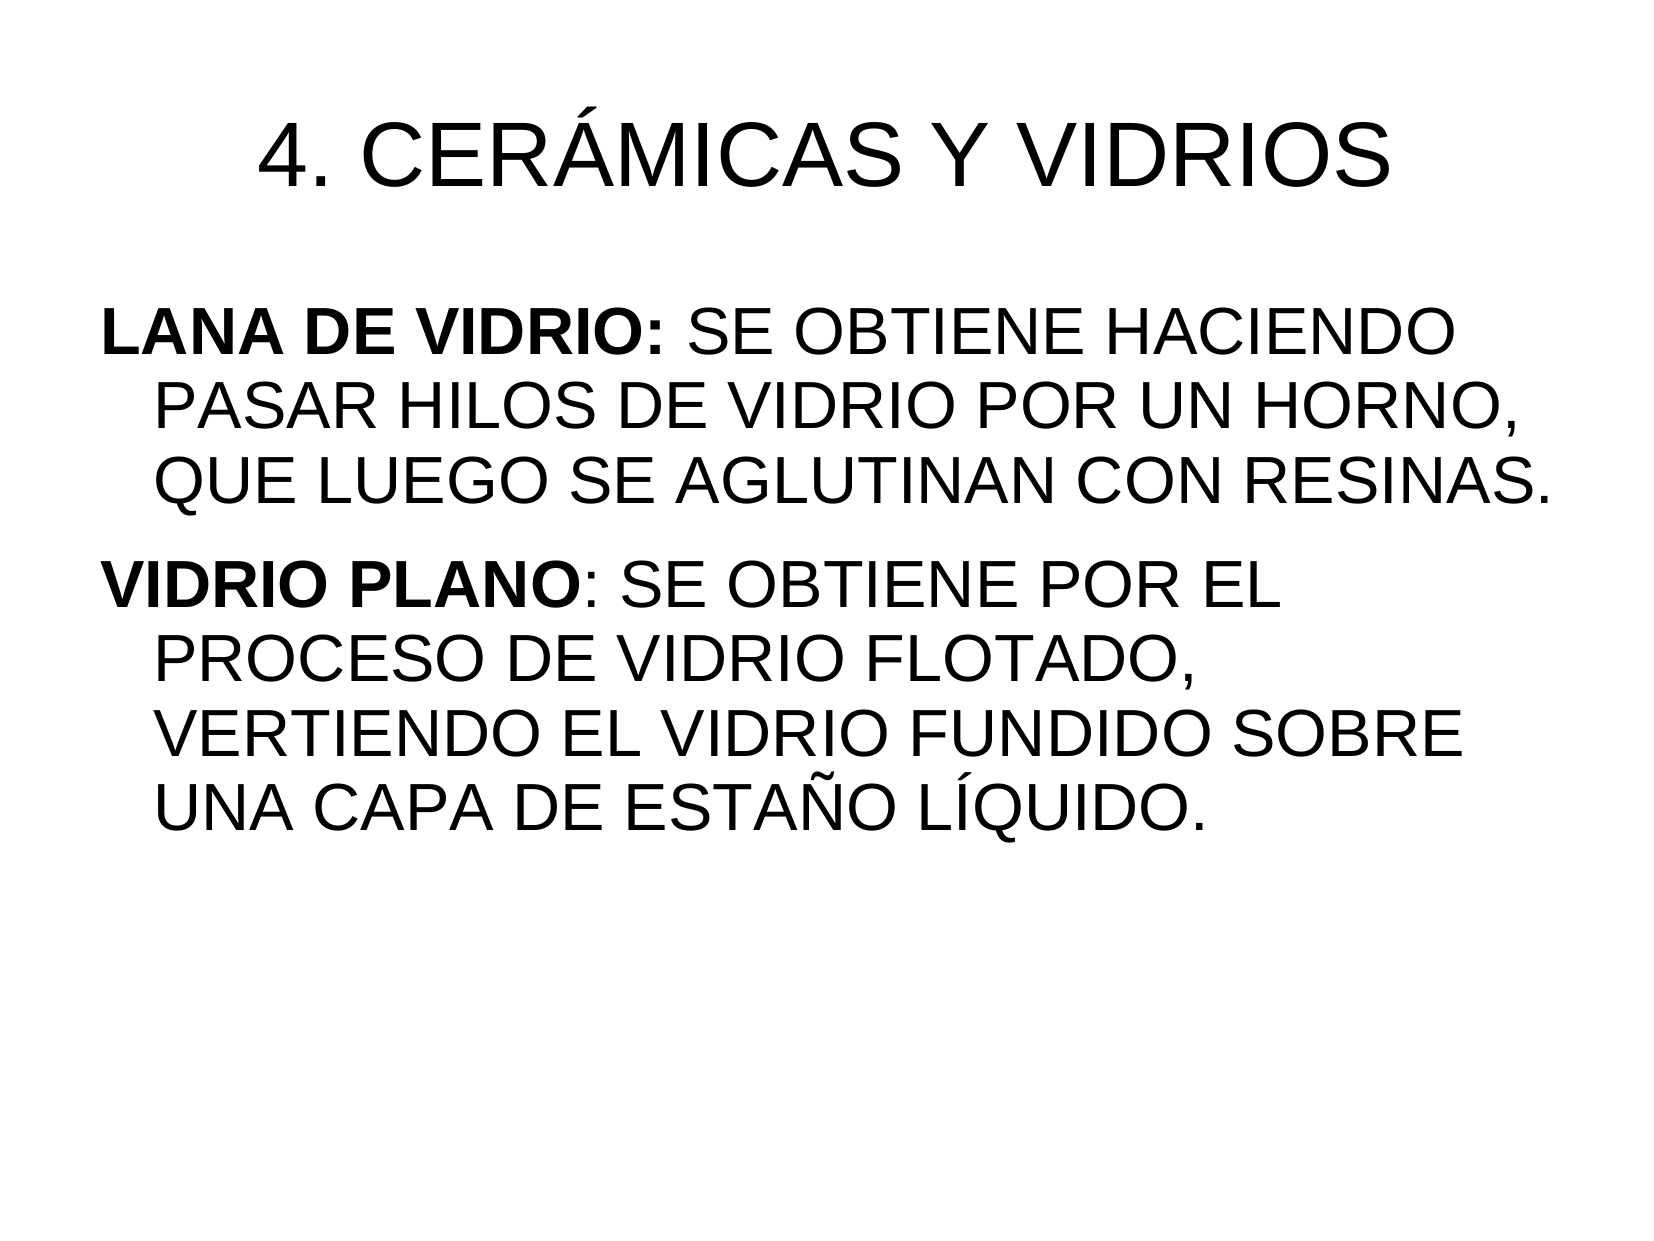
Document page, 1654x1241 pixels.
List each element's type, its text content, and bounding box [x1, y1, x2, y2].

title 4. CERÁMICAS Y VIDRIOS [82, 56, 1571, 250]
list LANA DE VIDRIO: SE OBTIENE HACIENDO PASAR HILOS DE VIDRIO POR UN HORNO, QUE LUEGO SE AGLUTINAN CON RESINAS. VIDRIO PLANO: SE OBTIENE POR EL PROCESO DE VIDRIO FLOTADO, VERTIENDO EL VIDRIO FUNDIDO SOBRE UNA CAPA DE ESTAÑO LÍQUIDO. [82, 290, 1571, 1109]
